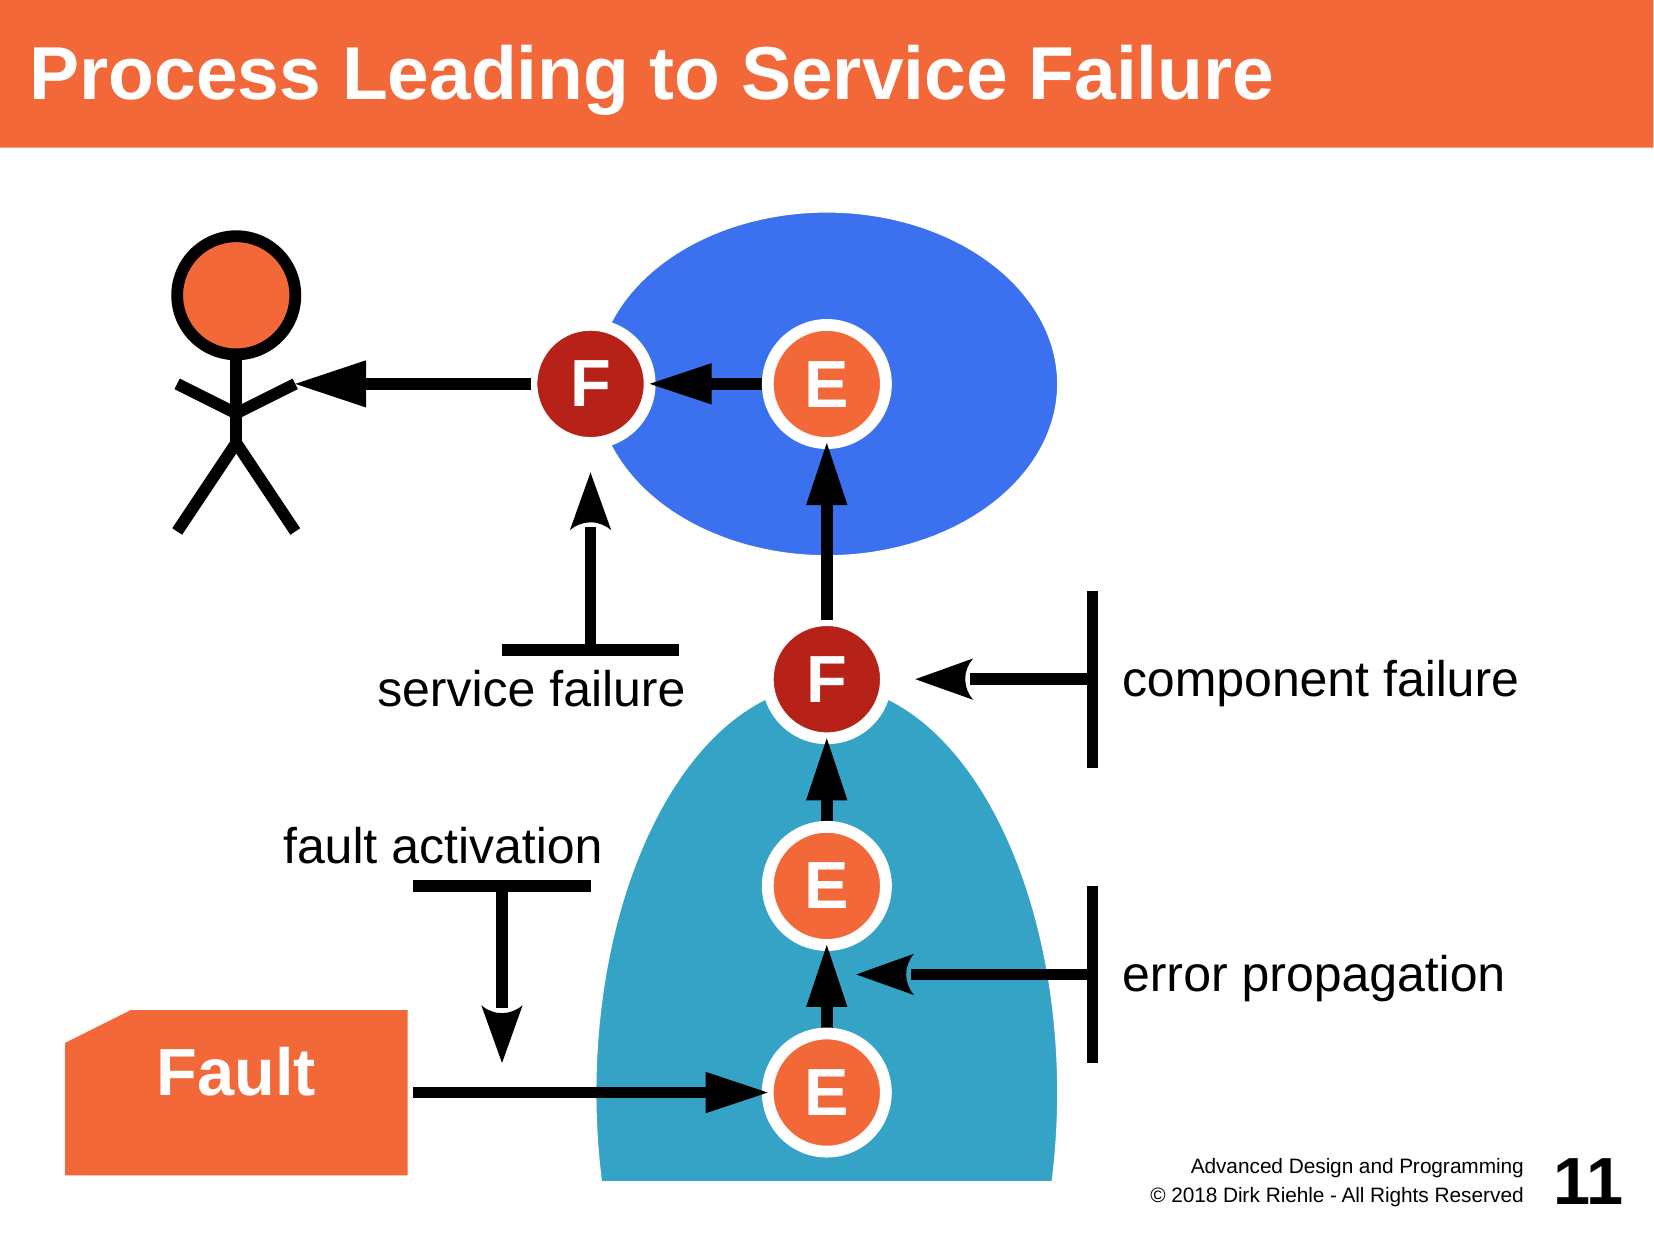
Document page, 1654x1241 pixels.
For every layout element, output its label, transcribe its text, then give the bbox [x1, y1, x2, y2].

text_box Fault [59, 1003, 414, 1182]
text_box component failure [1092, 531, 1565, 826]
text_box service failure [324, 649, 739, 798]
title Process Leading to Service Failure [0, 0, 1654, 148]
text_box [590, 691, 1064, 1241]
text_box F [767, 620, 886, 739]
text_box E [767, 1033, 886, 1152]
text_box fault activation [236, 738, 650, 886]
text_box [603, 385, 826, 562]
text_box [177, 236, 296, 355]
text_box E [767, 324, 886, 444]
text_box E [767, 826, 886, 945]
text_box error propagation [1092, 826, 1565, 1123]
text_box F [531, 324, 650, 443]
text_box [590, 692, 826, 1091]
text_box [603, 206, 1064, 562]
